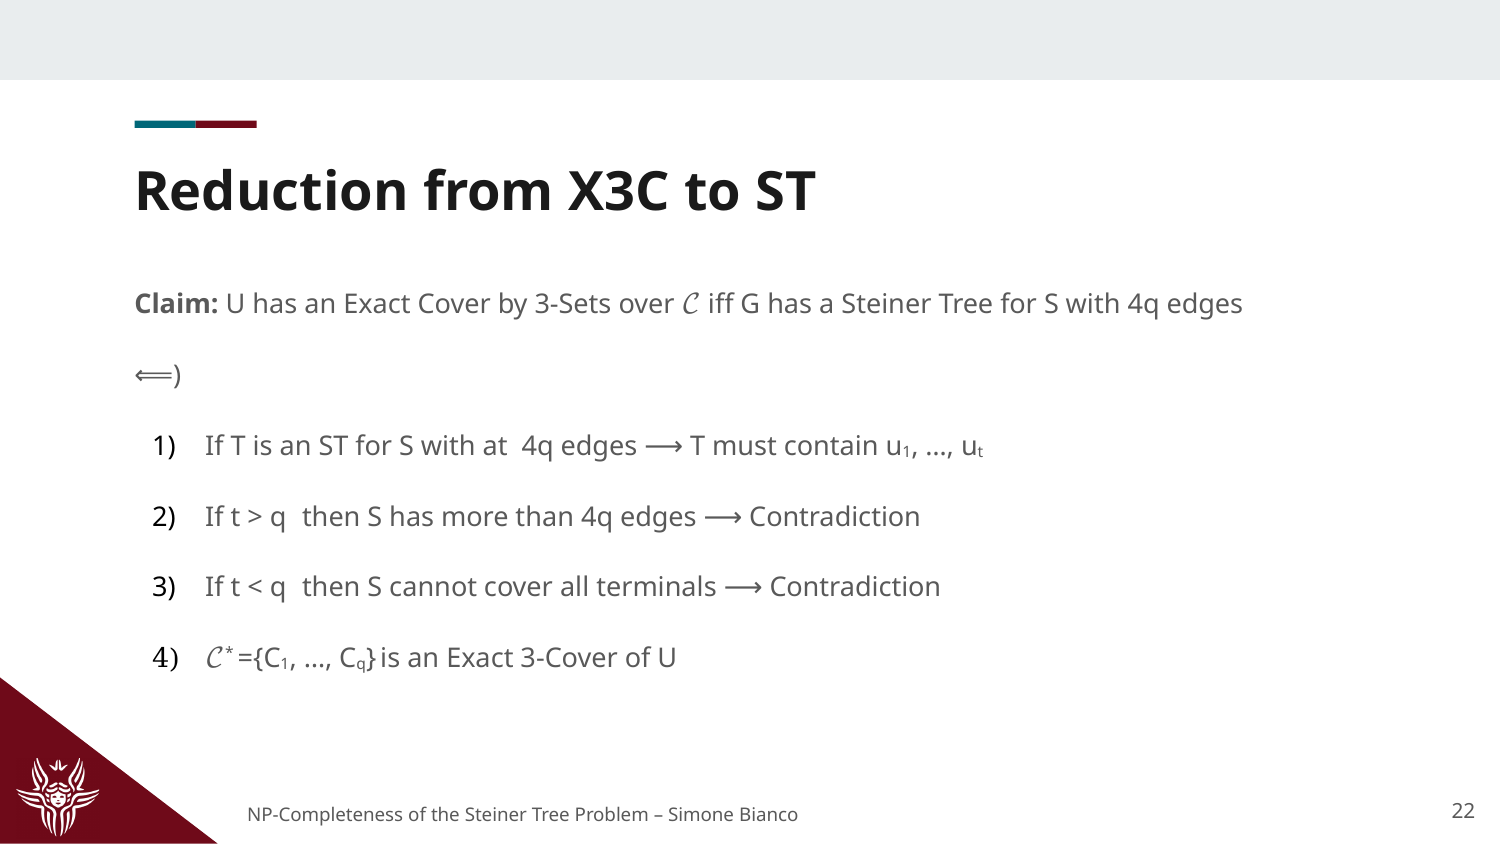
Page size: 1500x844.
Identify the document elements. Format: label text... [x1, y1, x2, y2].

slide_number <number> [1400, 779, 1491, 844]
title Reduction from X3C to ST [119, 141, 1381, 230]
subtitle NP-Completeness of the Steiner Tree Problem – Simone Bianco [232, 783, 1193, 839]
picture [16, 758, 100, 839]
list Claim: U has an Exact Cover by 3-Sets over 𝒞 iff G has a Steiner Tree for S with 4q edges ⟸) If T is an ST for S with at 4q edges ⟶ T must contain u1, …, ut If t > q then S has more than 4q edges ⟶ Contradiction If t < q then S cannot cover all terminals ⟶ Contradiction 𝒞* ={C1, …, Cq} is an Exact 3-Cover of U [119, 267, 1418, 638]
